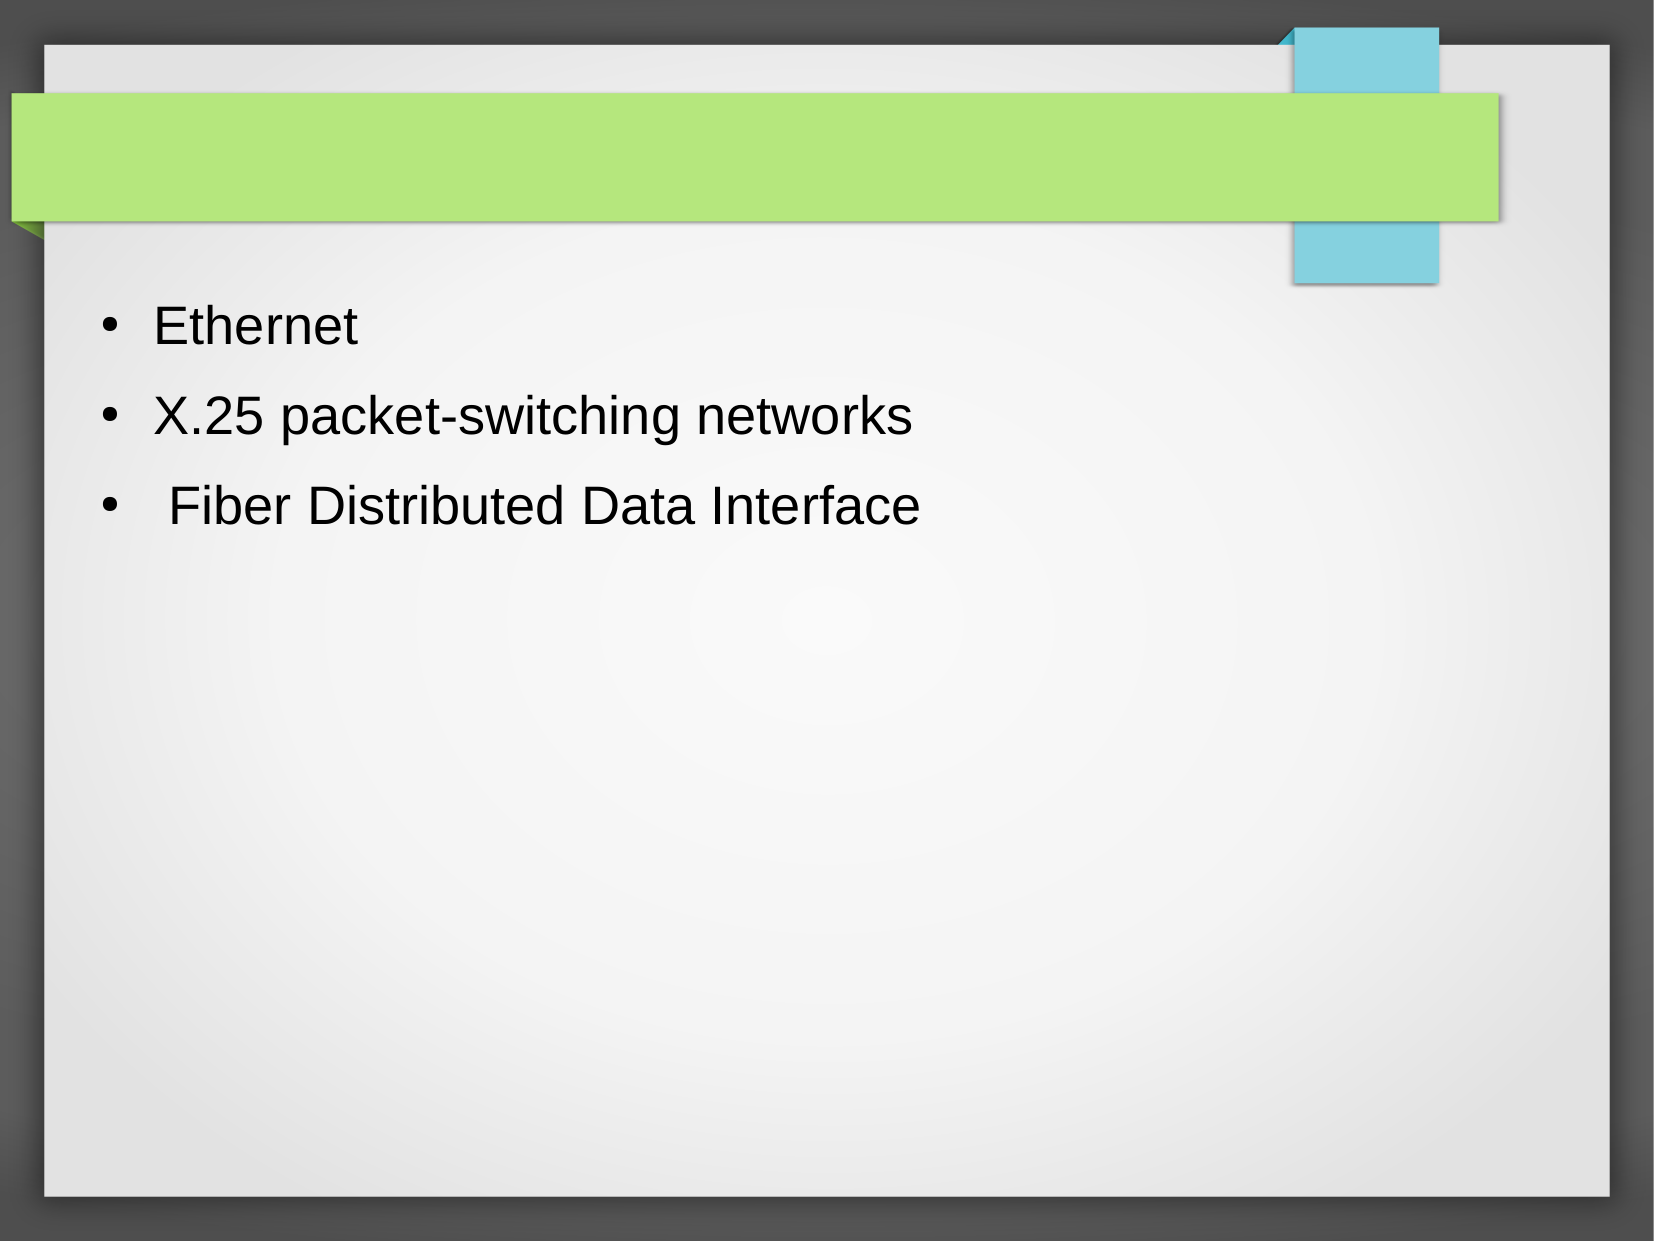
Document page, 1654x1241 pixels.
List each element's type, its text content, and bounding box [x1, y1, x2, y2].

picture [0, 0, 1654, 1241]
list Ethernet X.25 packet-switching networks Fiber Distributed Data Interface [82, 295, 1571, 1015]
